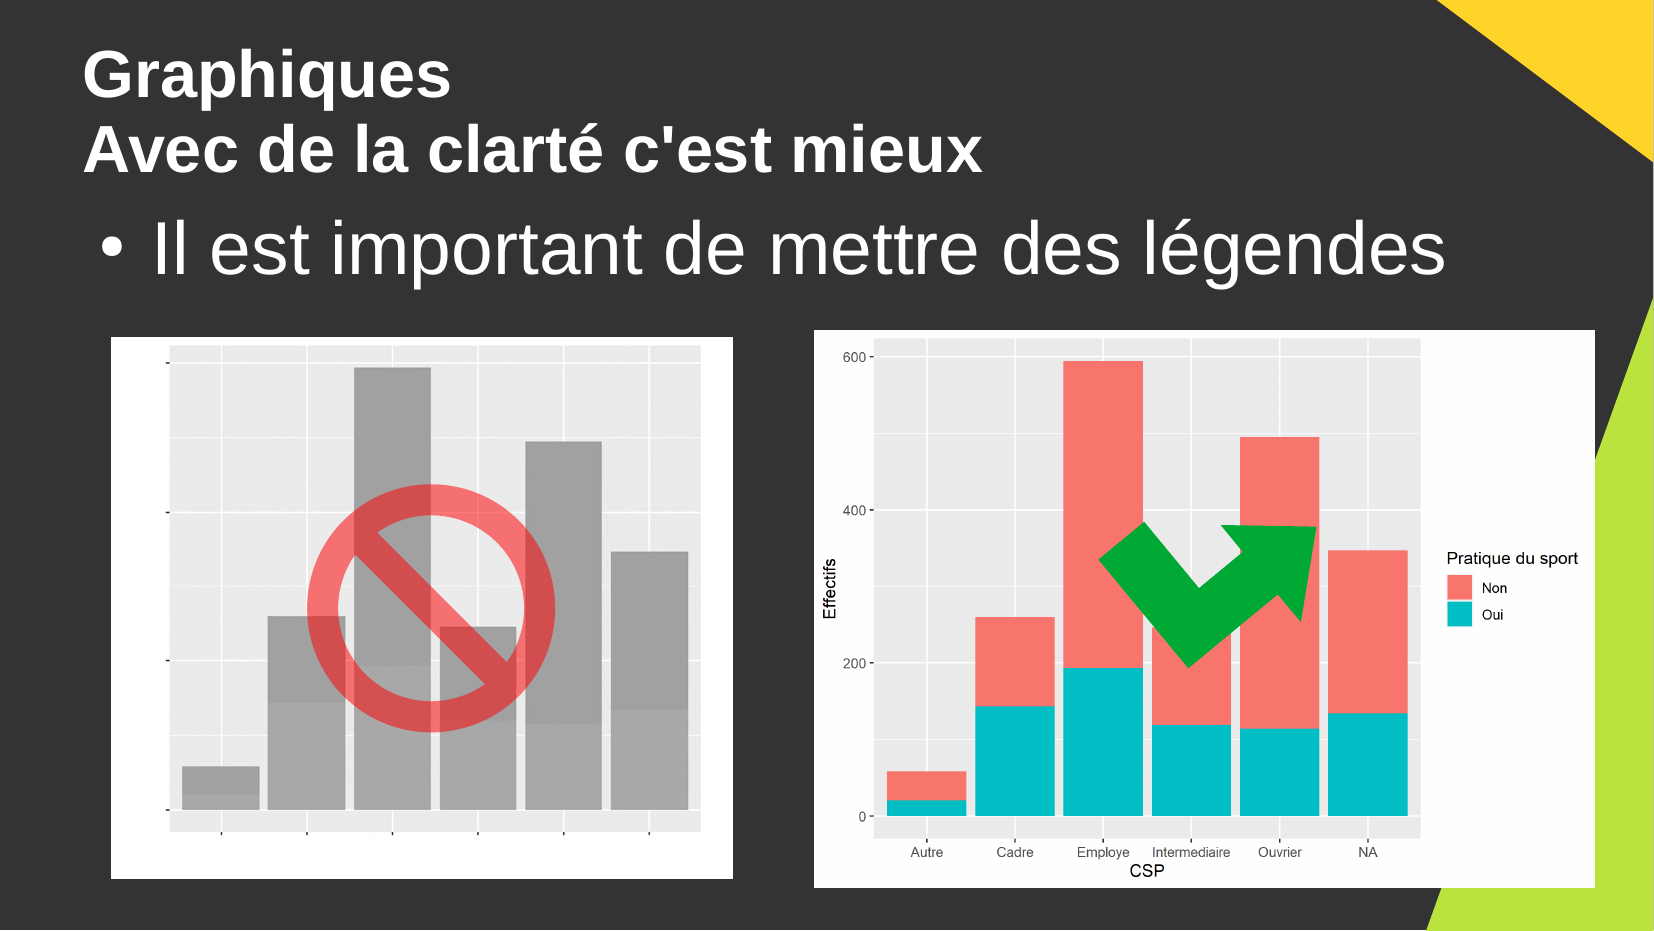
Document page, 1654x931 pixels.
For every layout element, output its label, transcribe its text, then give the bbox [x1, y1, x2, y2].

text_box [1098, 521, 1317, 669]
list Il est important de mettre des légendes [80, 206, 1560, 319]
picture [814, 330, 1595, 888]
title Graphiques Avec de la clarté c'est mieux [82, 37, 1571, 187]
text_box [307, 484, 556, 733]
text_box [1436, 0, 1654, 163]
text_box [1426, 295, 1654, 931]
picture [111, 337, 733, 879]
